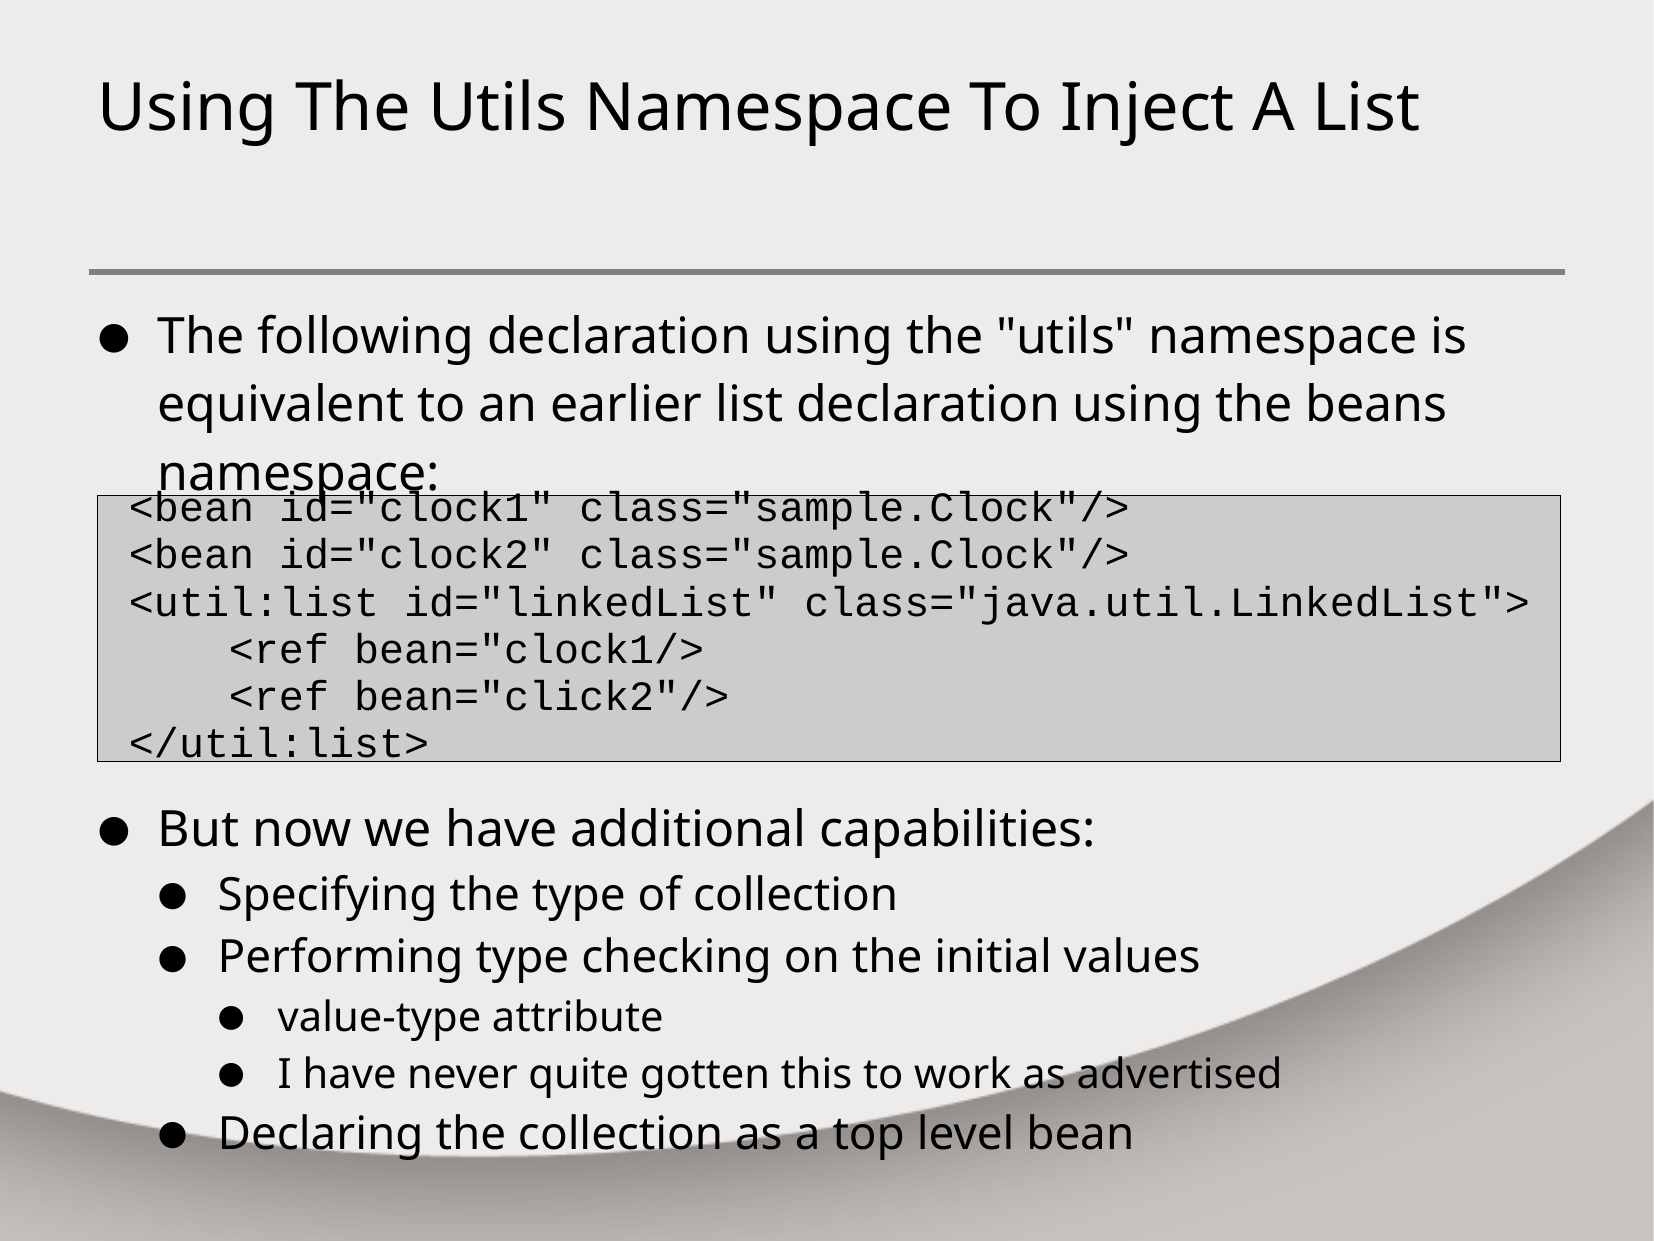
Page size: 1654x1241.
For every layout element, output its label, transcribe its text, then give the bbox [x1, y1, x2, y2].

picture [0, 0, 1654, 1241]
list The following declaration using the "utils" namespace is equivalent to an earlier list declaration using the beans namespace: But now we have additional capabilities: Specifying the type of collection Performing type checking on the initial values value-type attribute I have never quite gotten this to work as advertised Declaring the collection as a top level bean [97, 300, 1561, 1163]
title Using The Utils Namespace To Inject A List [97, 75, 1561, 226]
